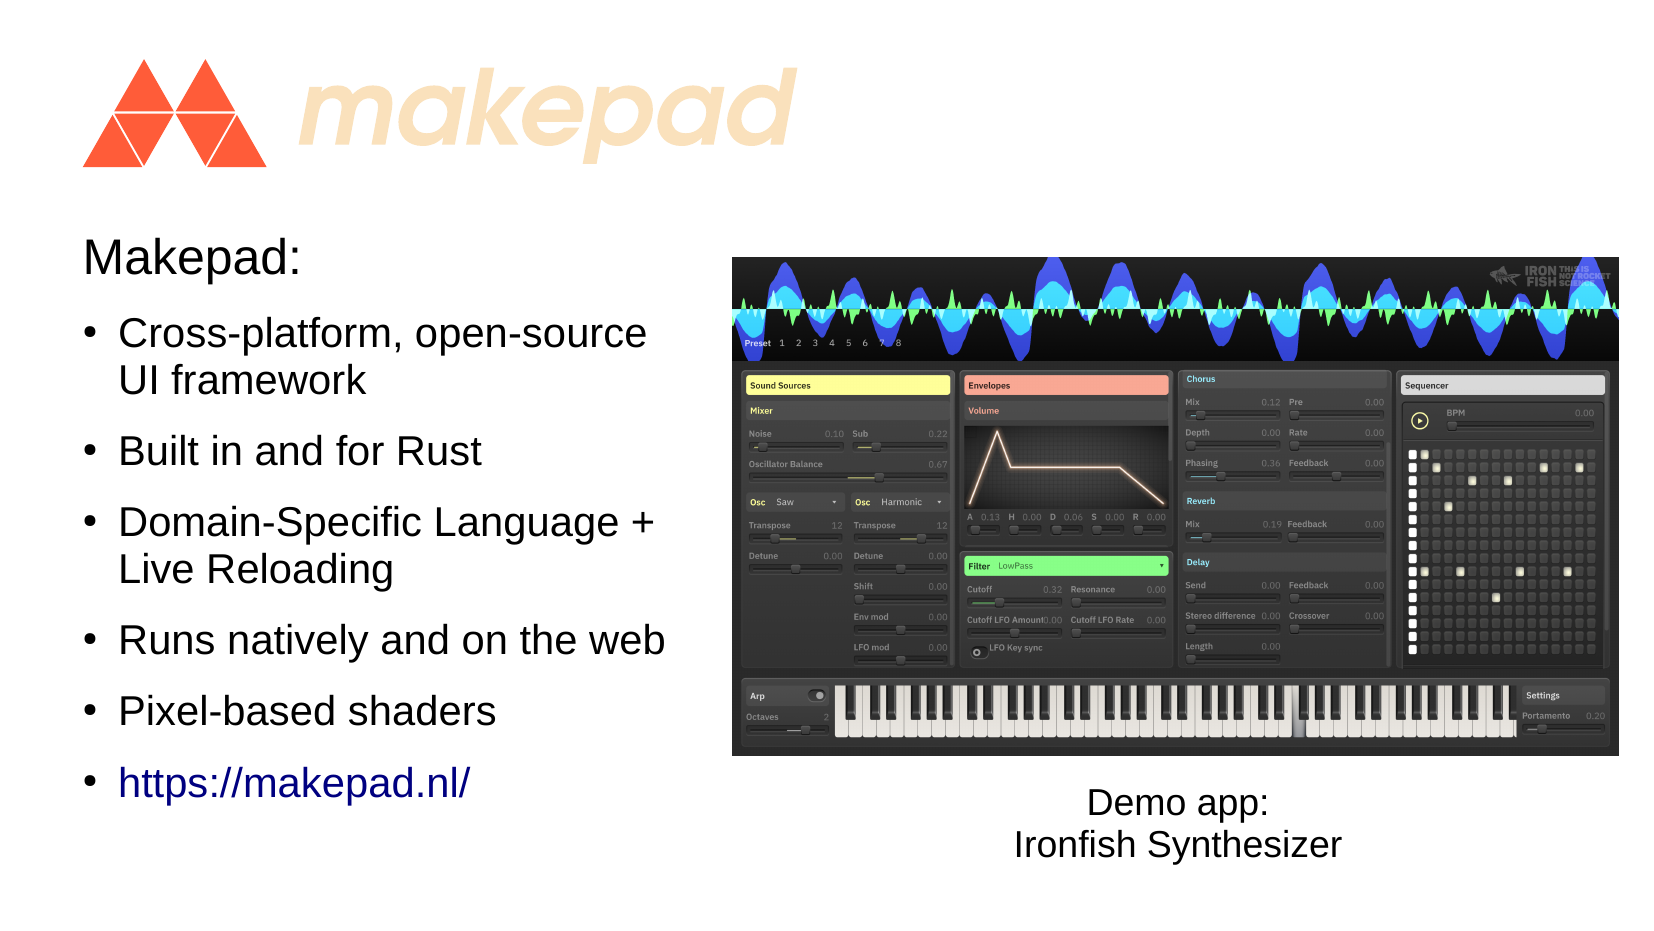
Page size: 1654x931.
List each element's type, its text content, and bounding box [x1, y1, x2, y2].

text_box Demo app: Ironfish Synthesizer [927, 773, 1430, 873]
picture [732, 257, 1619, 756]
title [82, 37, 1571, 193]
subtitle Makepad: Cross-platform, open-source UI framework Built in and for Rust Domain-Specific Language + Live Reloading Runs natively and on the web Pixel-based shaders https://makepad.nl/ [82, 229, 1571, 857]
picture [82, 59, 821, 168]
